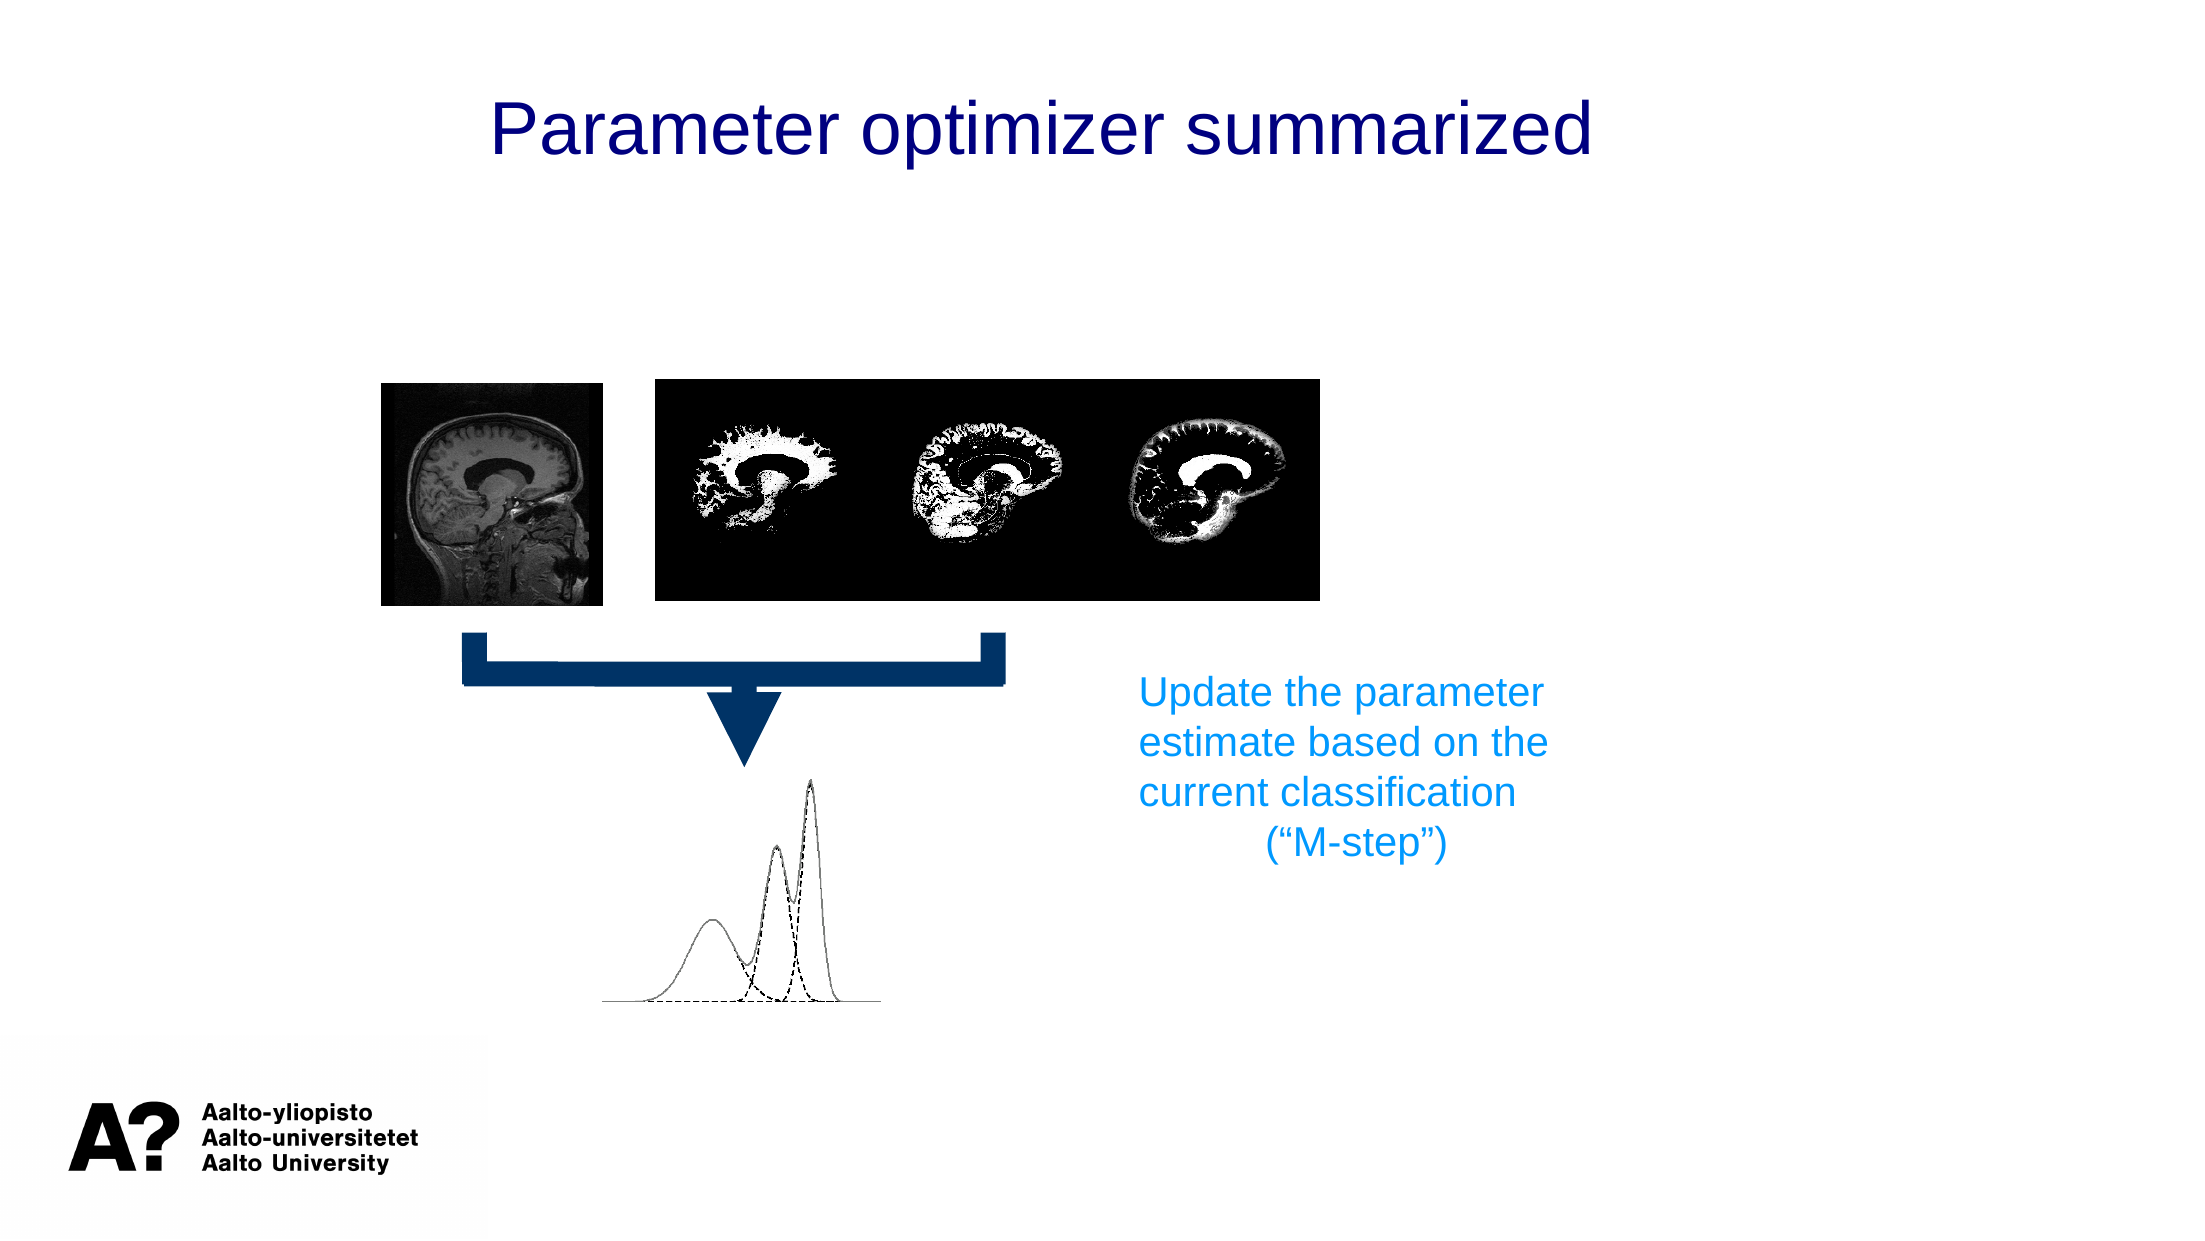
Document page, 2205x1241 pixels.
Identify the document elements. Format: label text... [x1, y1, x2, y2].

text_box Update the parameter estimate based on the current classification (“M-step”) [1123, 657, 1649, 923]
title Parameter optimizer summarized [386, 65, 1699, 179]
picture [0, 1035, 488, 1239]
picture [602, 779, 881, 1002]
picture [381, 383, 603, 606]
picture [655, 379, 1320, 601]
